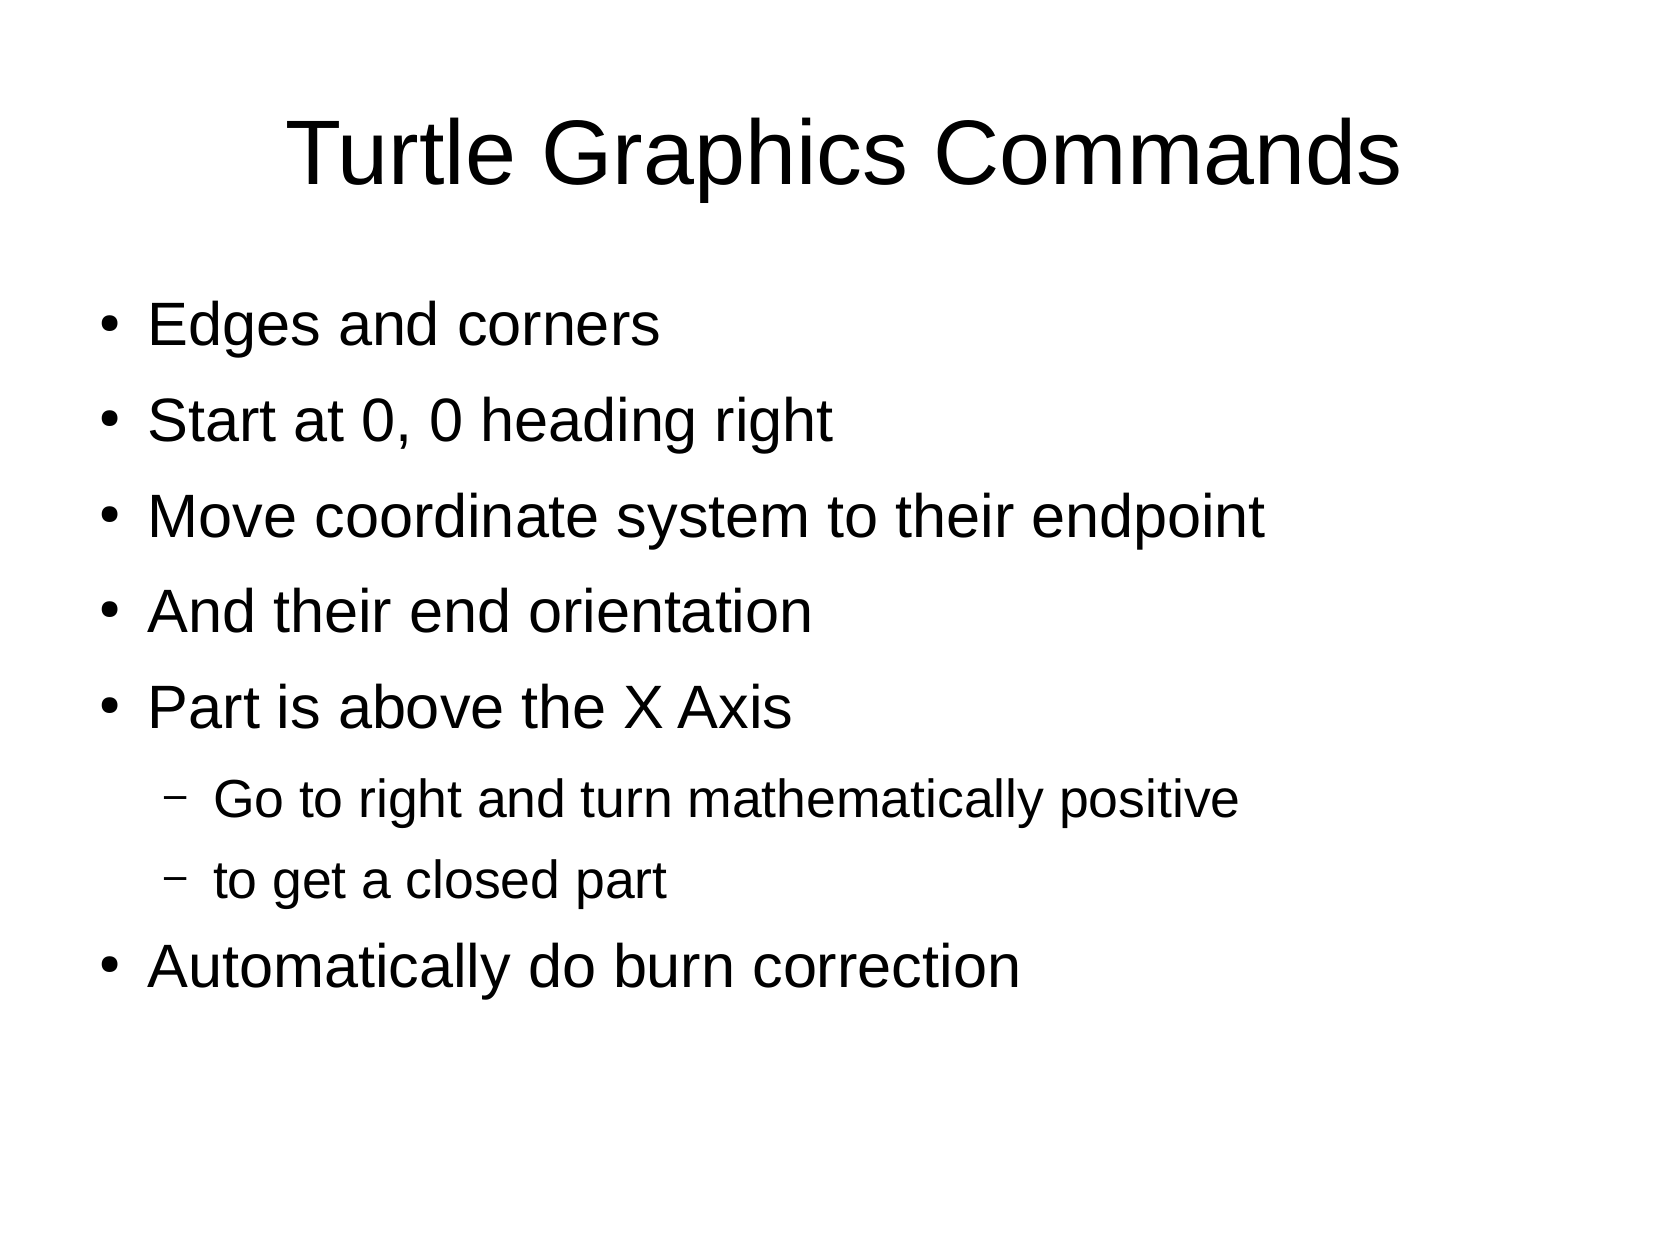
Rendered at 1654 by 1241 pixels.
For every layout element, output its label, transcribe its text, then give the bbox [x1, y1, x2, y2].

title Turtle Graphics Commands [82, 49, 1571, 257]
list Edges and corners Start at 0, 0 heading right Move coordinate system to their endpoint And their end orientation Part is above the X Axis Go to right and turn mathematically positive to get a closed part Automatically do burn correction [82, 290, 1571, 1010]
